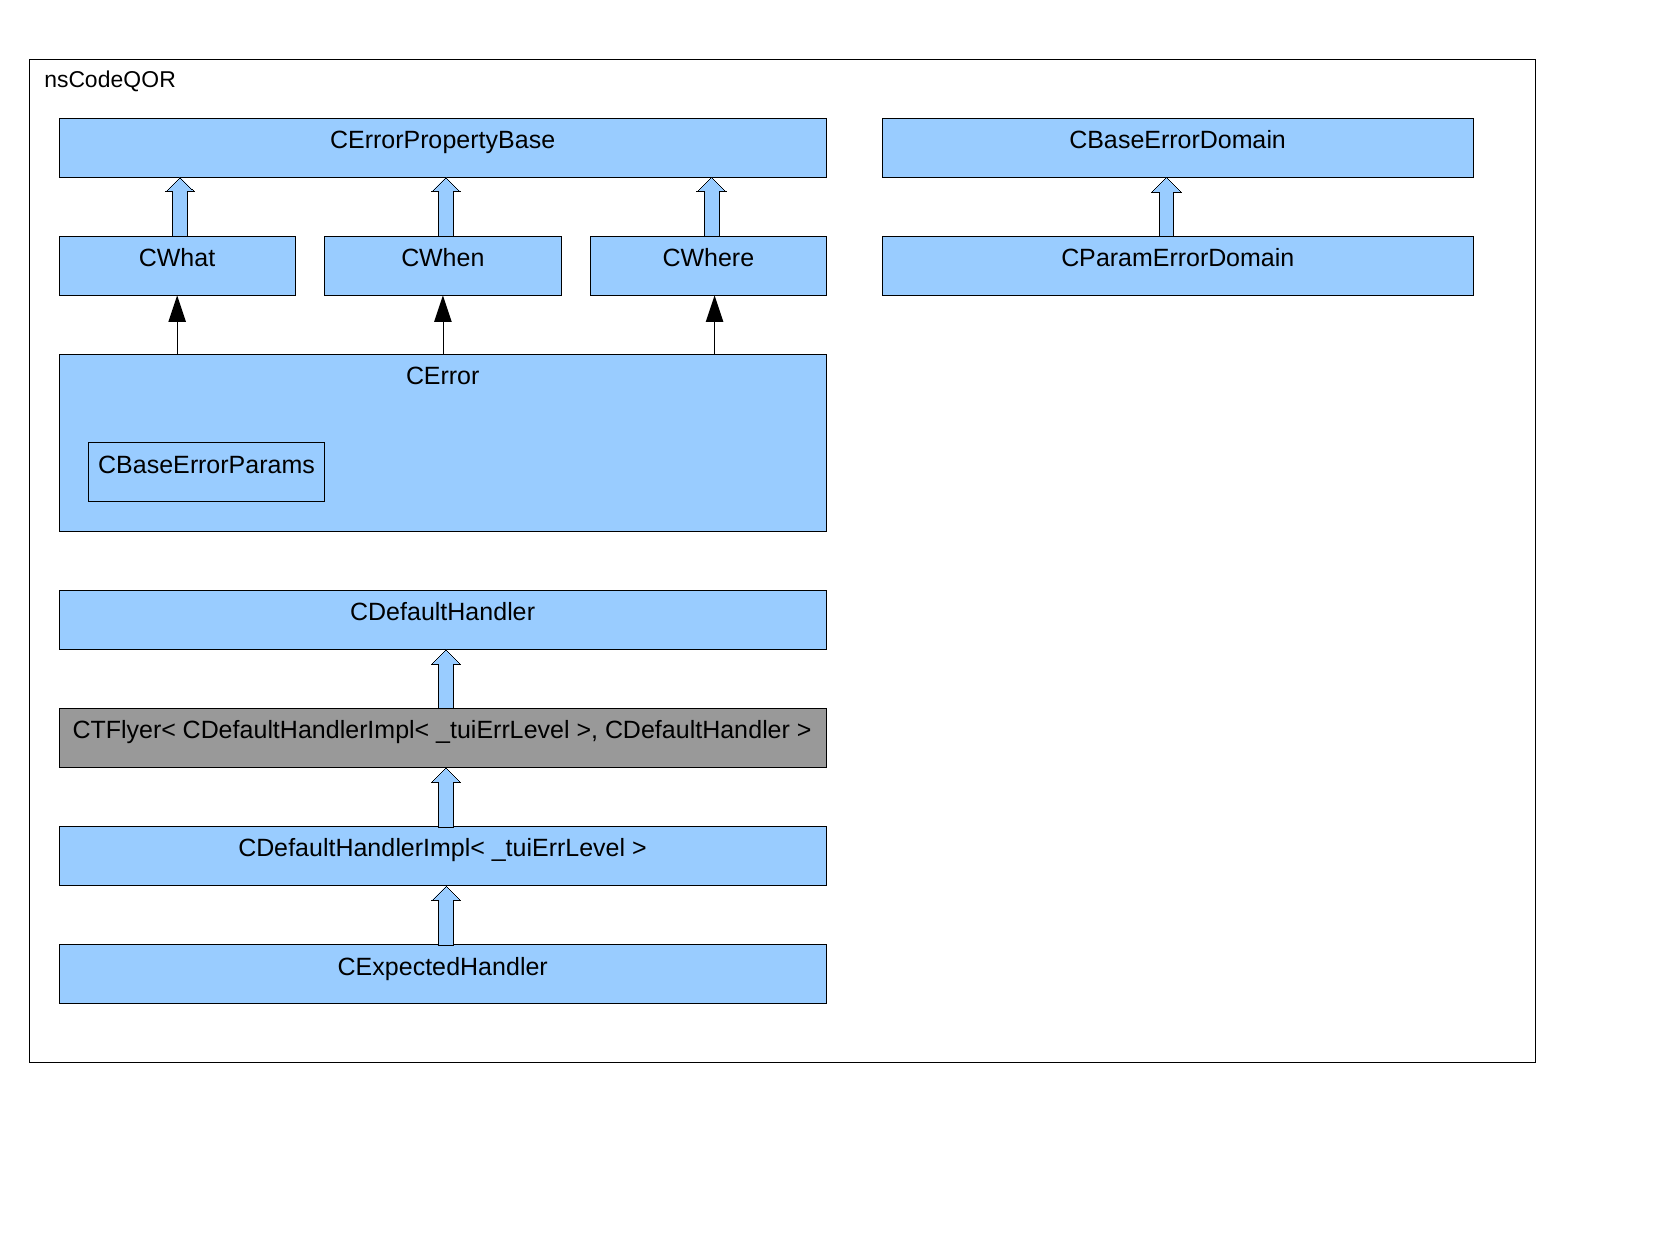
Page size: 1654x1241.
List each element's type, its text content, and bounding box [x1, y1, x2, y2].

text_box CBaseErrorParams [88, 442, 325, 502]
text_box CParamErrorDomain [882, 236, 1474, 296]
text_box CExpectedHandler [59, 944, 827, 1004]
text_box CTFlyer< CDefaultHandlerImpl< _tuiErrLevel >, CDefaultHandler > [59, 708, 827, 768]
text_box CWhere [590, 236, 827, 296]
text_box [1151, 177, 1182, 237]
text_box [165, 177, 195, 237]
text_box nsCodeQOR [29, 59, 1536, 1063]
text_box CWhat [59, 236, 296, 296]
text_box [431, 767, 461, 828]
text_box CError [59, 354, 827, 532]
text_box [431, 649, 461, 709]
text_box CDefaultHandlerImpl< _tuiErrLevel > [59, 826, 827, 886]
text_box [431, 886, 461, 946]
text_box [696, 177, 727, 236]
text_box [431, 177, 461, 237]
text_box CErrorPropertyBase [59, 118, 827, 178]
text_box CDefaultHandler [59, 590, 827, 650]
text_box CWhen [324, 236, 562, 296]
text_box CBaseErrorDomain [882, 118, 1474, 178]
